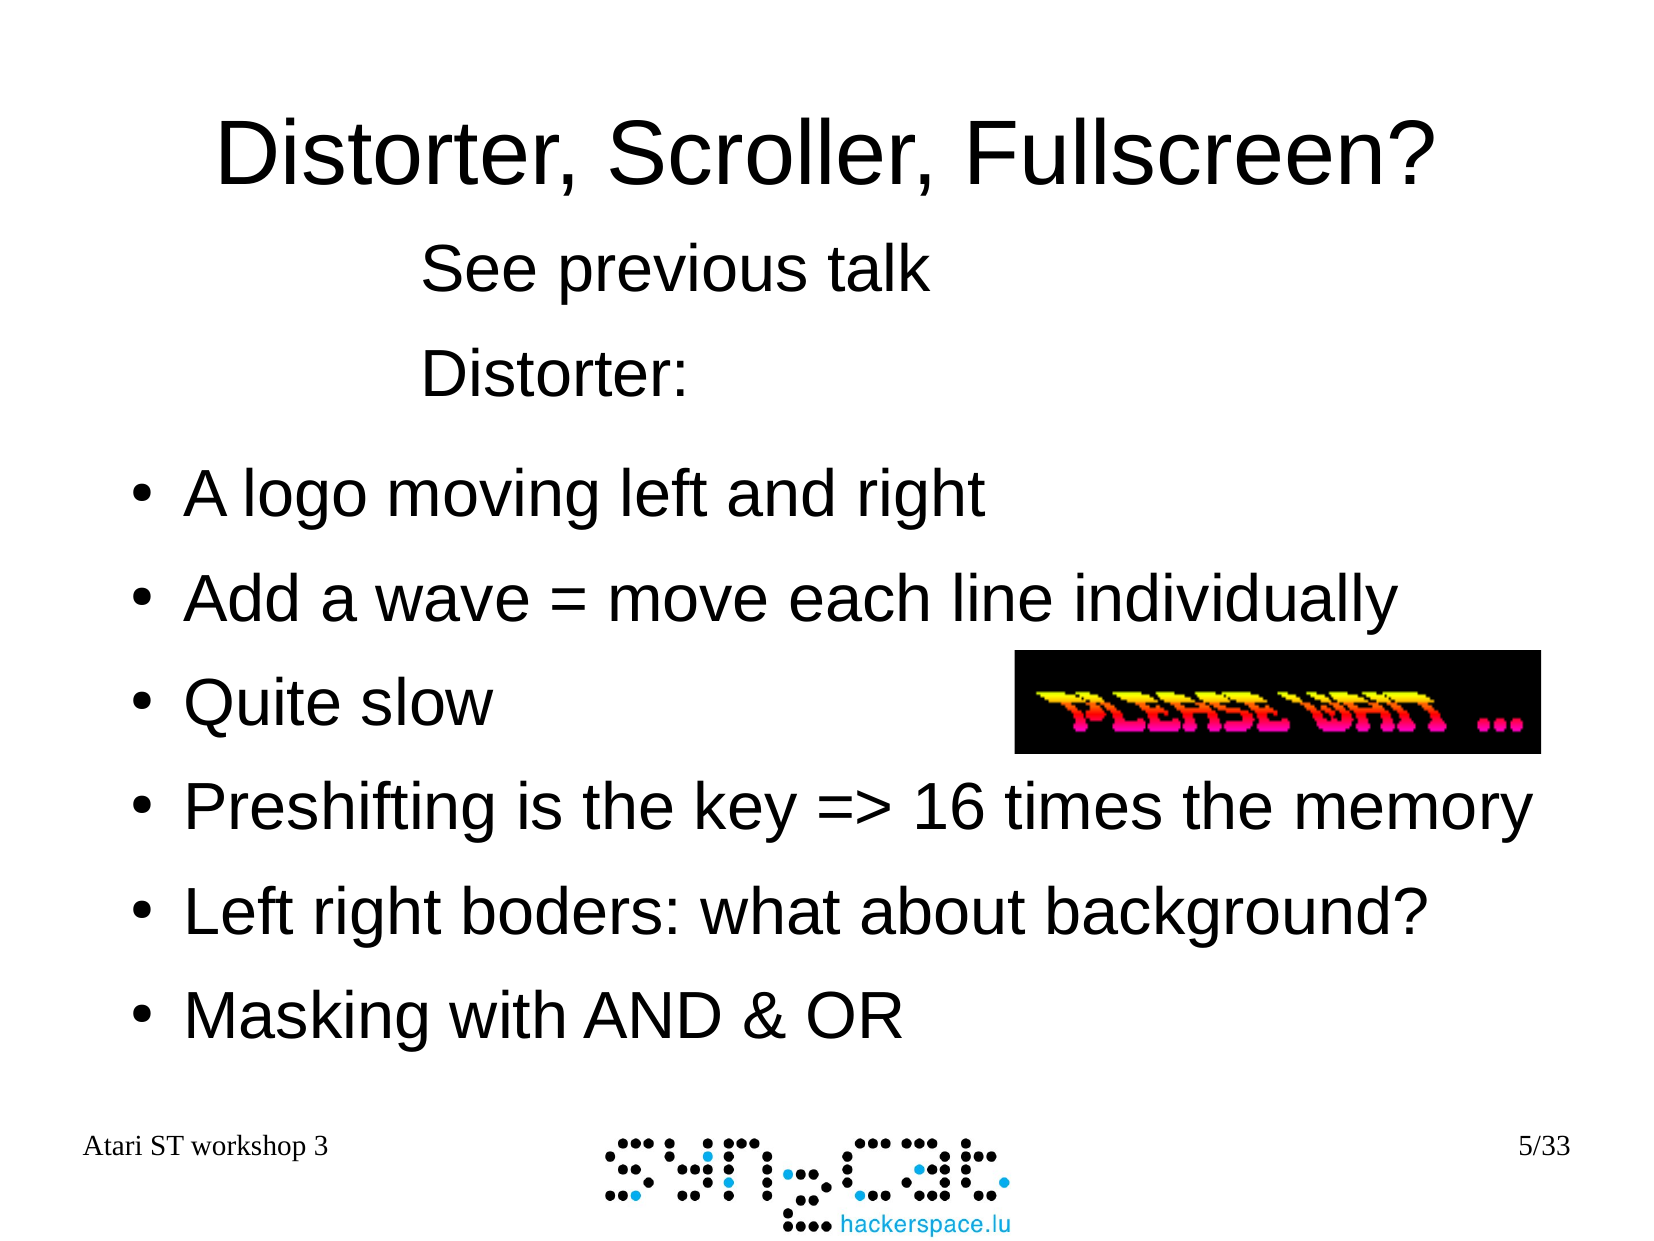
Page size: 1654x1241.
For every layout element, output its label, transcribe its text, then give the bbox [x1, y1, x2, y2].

list See previous talk Distorter: [349, 231, 1654, 1051]
list A logo moving left and right Add a wave = move each line individually Quite slow Preshifting is the key => 16 times the memory Left right boders: what about background? Masking with AND & OR [112, 456, 1601, 1241]
title Distorter, Scroller, Fullscreen? [82, 49, 1571, 257]
picture [1014, 650, 1542, 754]
